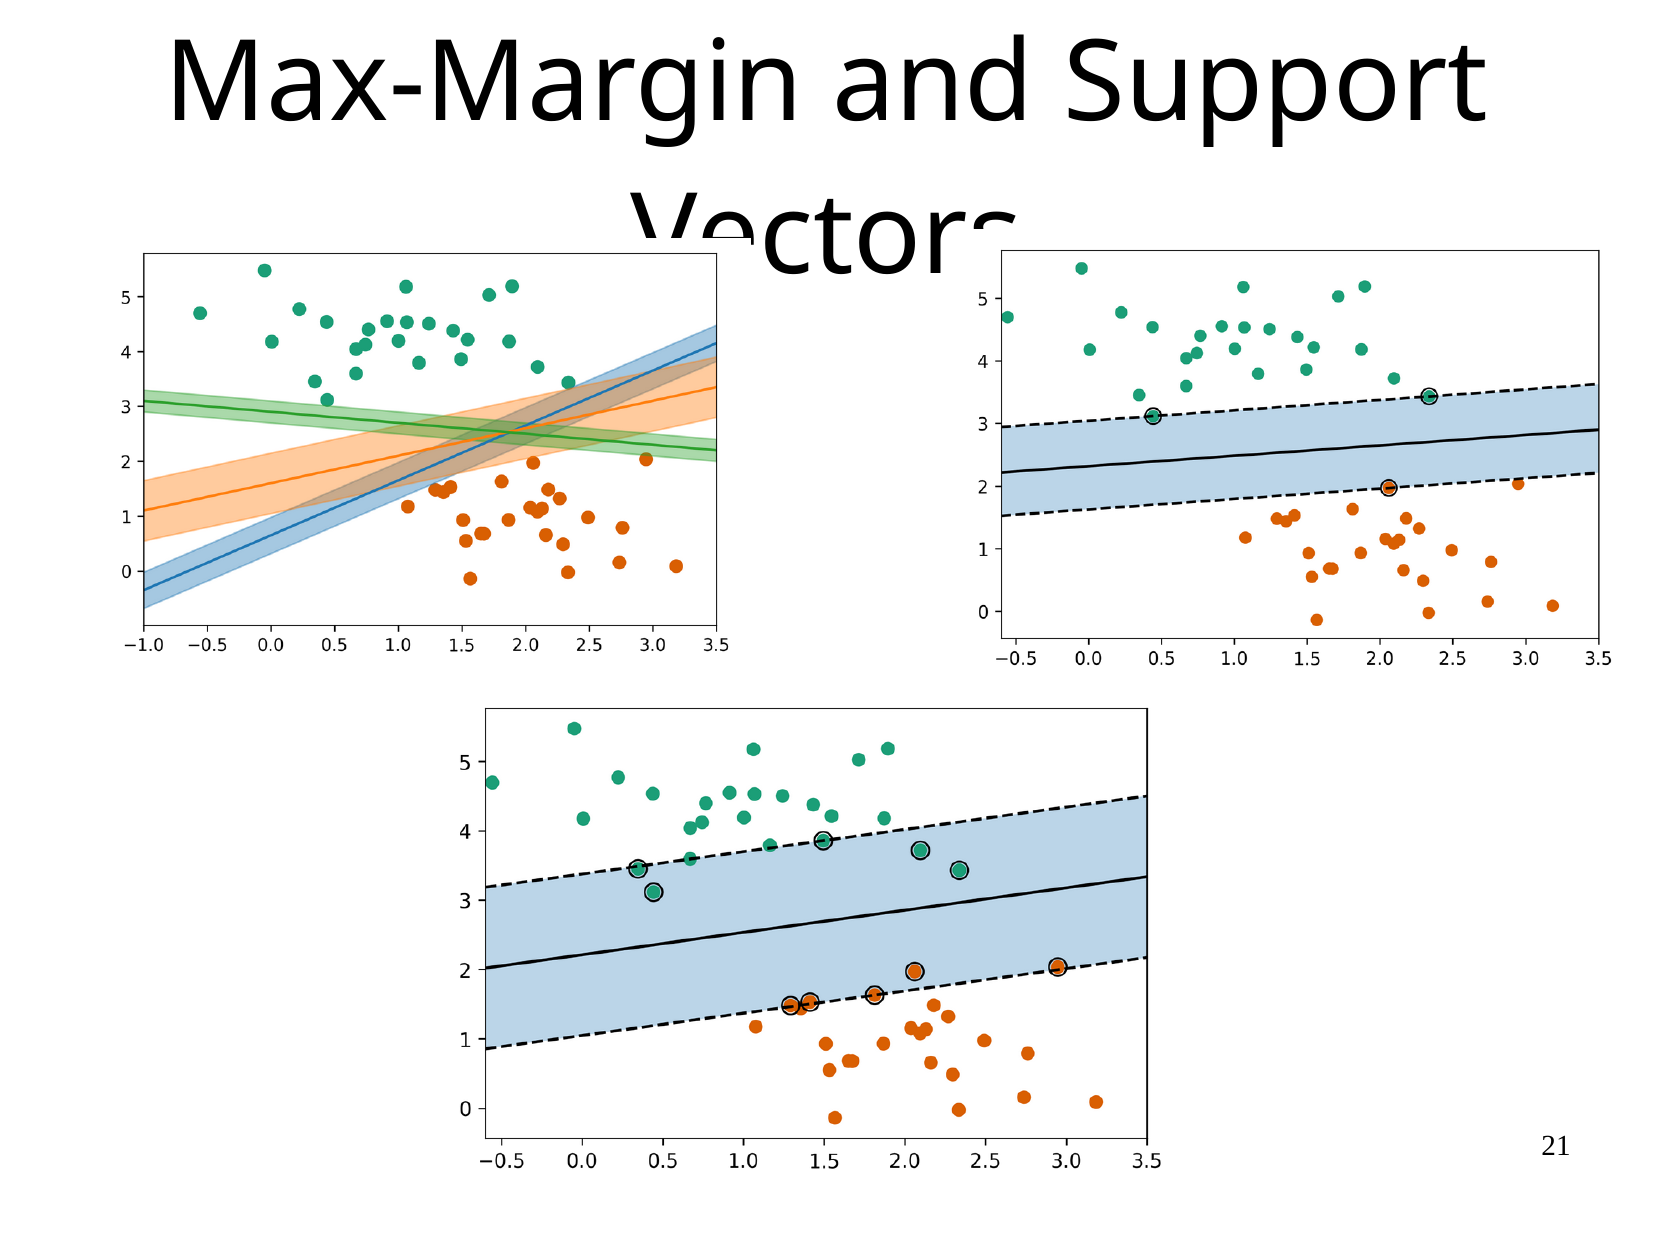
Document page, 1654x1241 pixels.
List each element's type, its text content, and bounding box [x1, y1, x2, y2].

title Max-Margin and Support Vectors [82, 49, 1571, 257]
picture [952, 229, 1621, 676]
picture [105, 238, 751, 661]
picture [450, 693, 1171, 1186]
